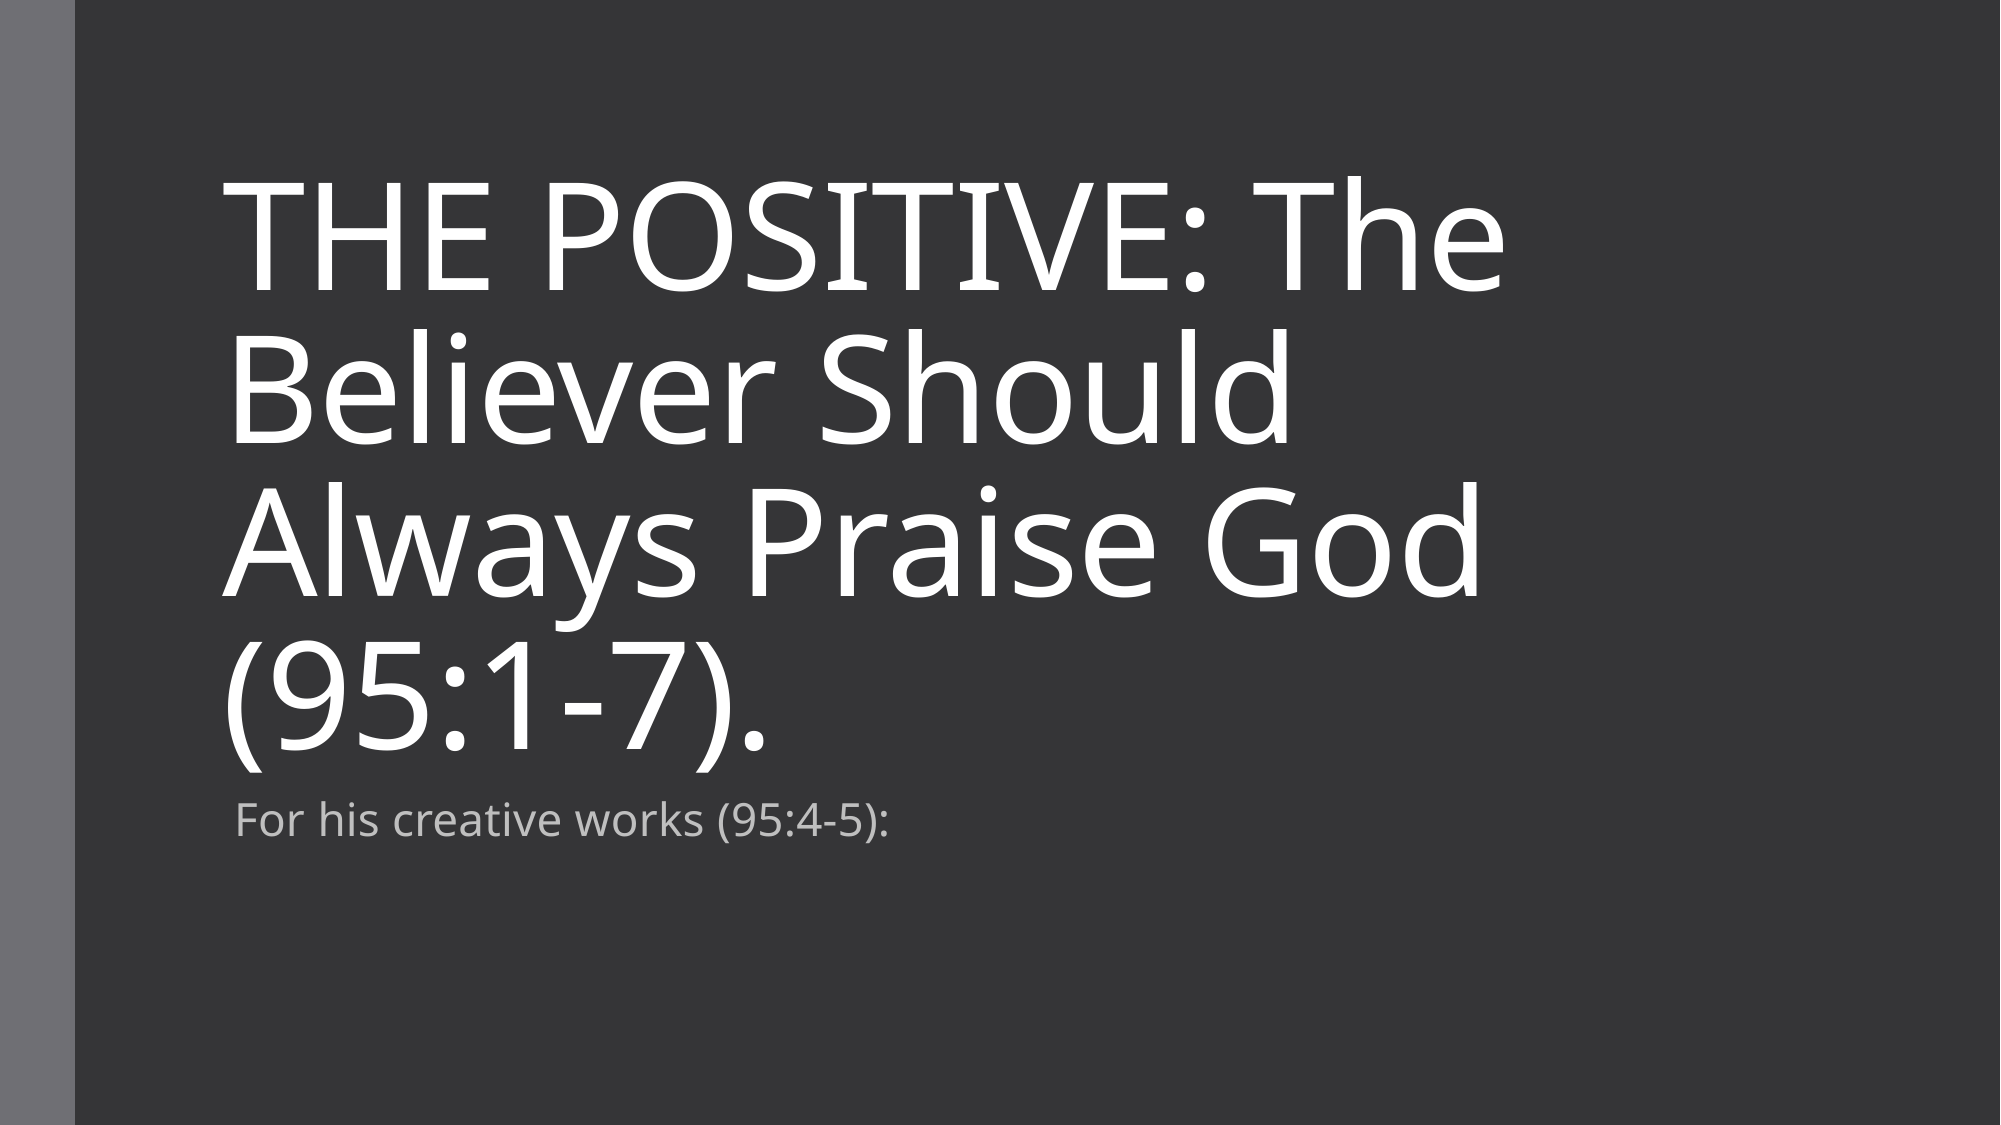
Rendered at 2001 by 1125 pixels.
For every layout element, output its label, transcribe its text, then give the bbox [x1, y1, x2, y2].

subtitle For his creative works (95:4-5): [206, 787, 1752, 1066]
title THE POSITIVE: The Believer Should Always Praise God (95:1-7). [206, 124, 1752, 787]
